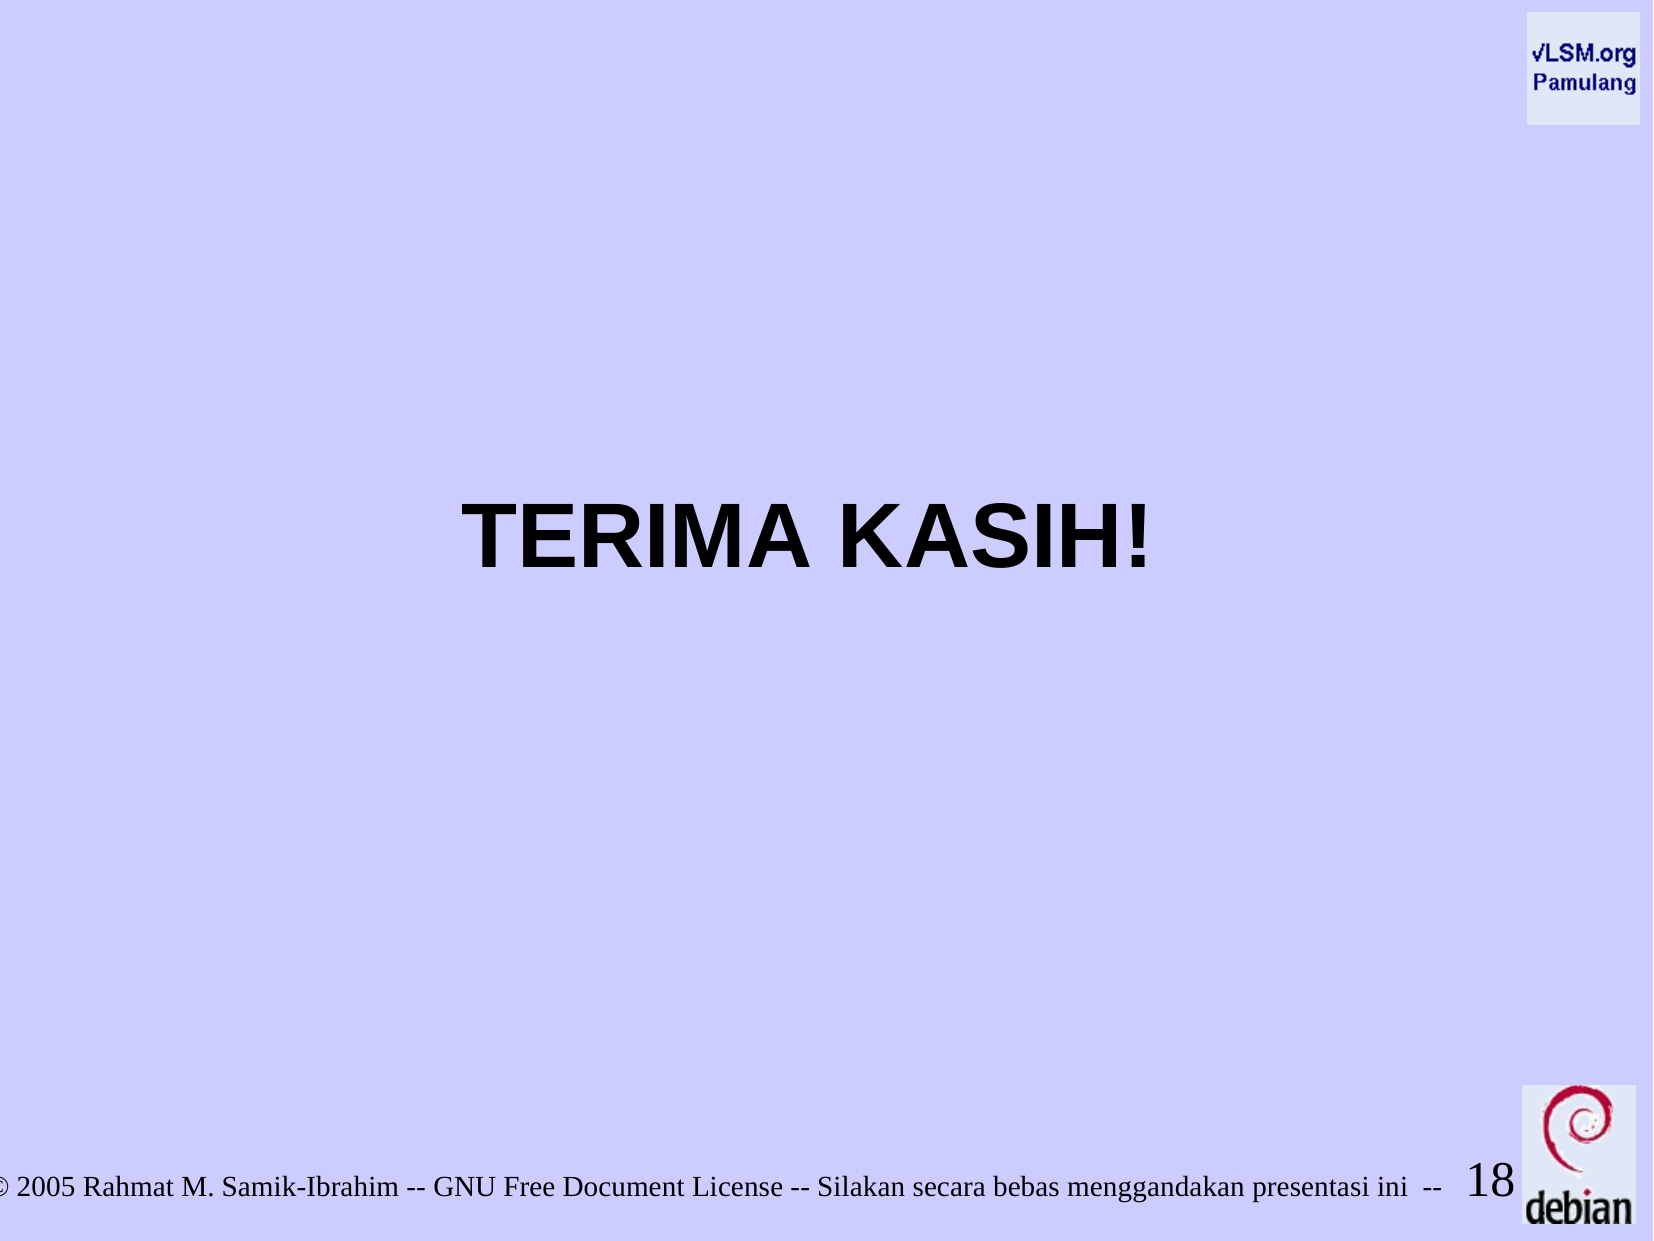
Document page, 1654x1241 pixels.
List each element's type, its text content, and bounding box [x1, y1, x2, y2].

picture [1522, 1085, 1636, 1224]
picture [1527, 12, 1640, 125]
title TERIMA KASIH! [15, 481, 1600, 592]
